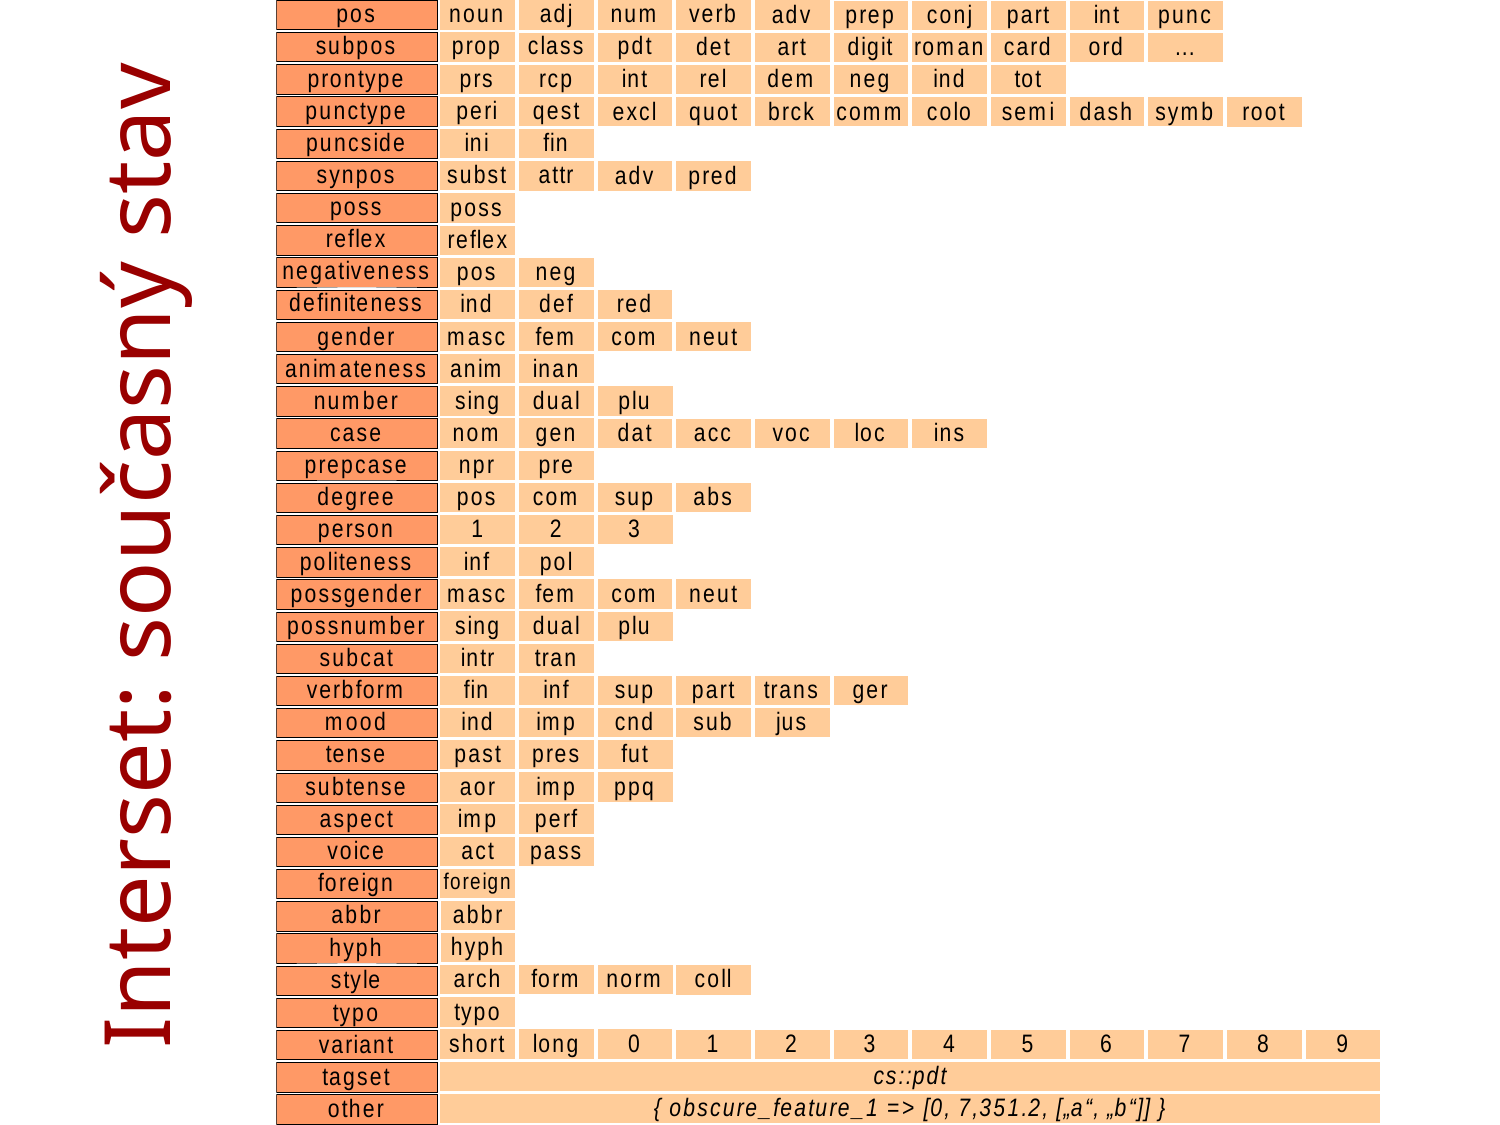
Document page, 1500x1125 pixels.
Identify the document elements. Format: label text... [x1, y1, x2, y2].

picture [276, 0, 1382, 1125]
title Interset: současný stav [41, 42, 229, 1070]
